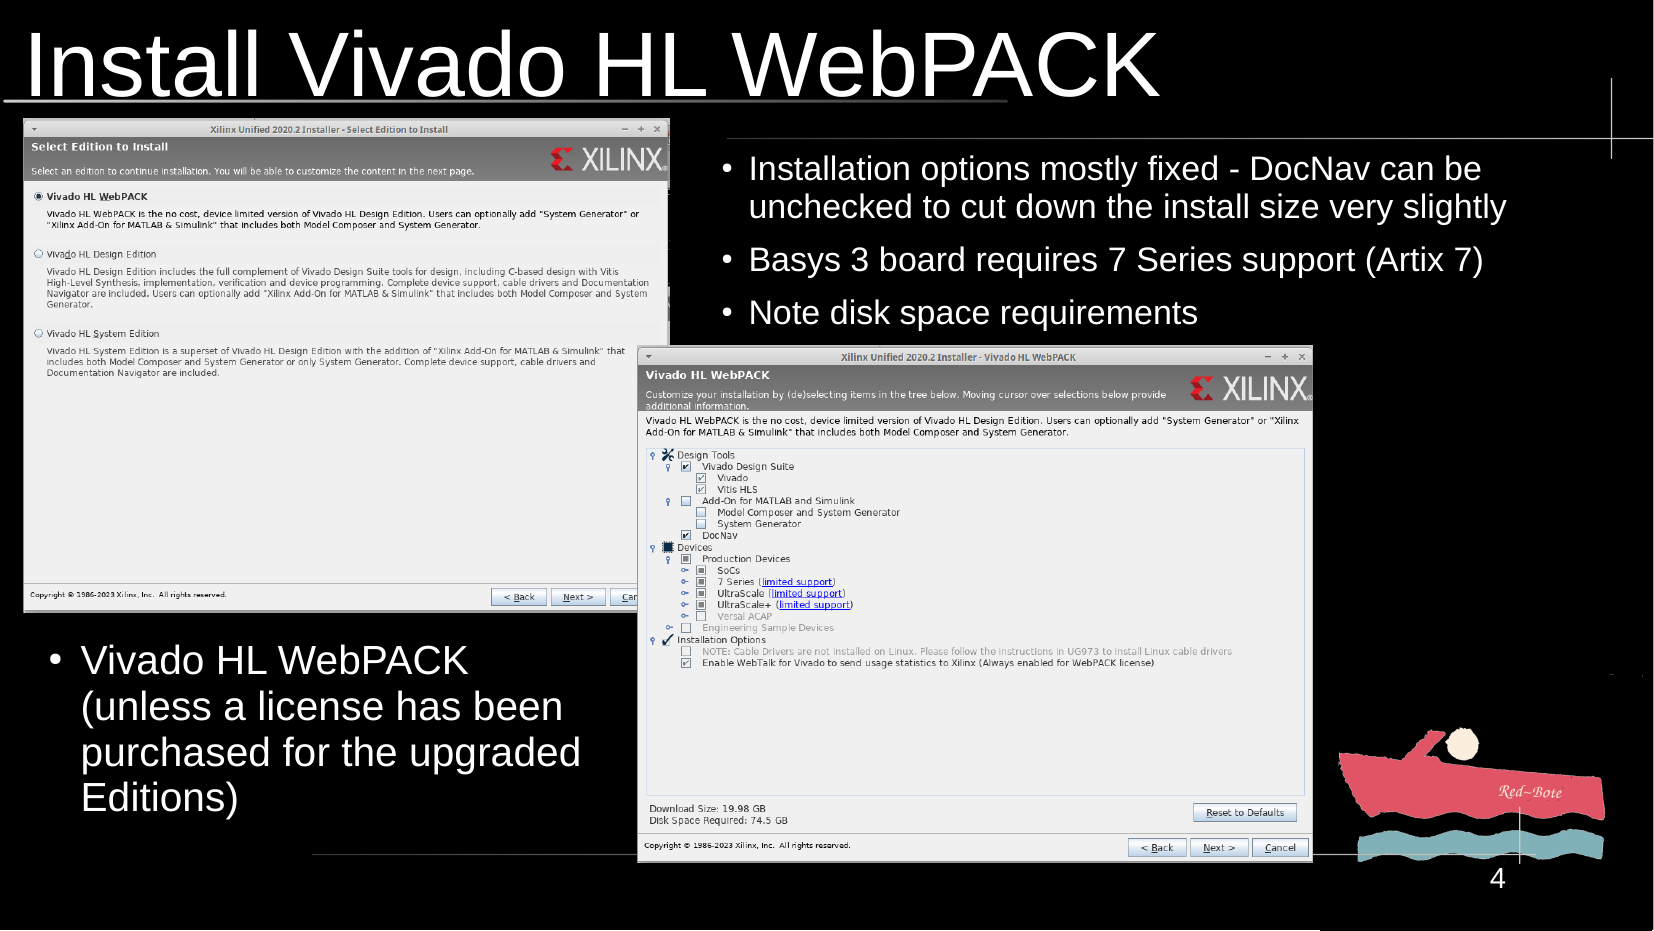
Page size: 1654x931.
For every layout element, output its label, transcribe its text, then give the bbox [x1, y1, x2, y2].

list Vivado HL WebPACK (unless a license has been purchased for the upgraded Editions) [37, 637, 601, 826]
title Install Vivado HL WebPACK [23, 11, 1589, 119]
picture [1320, 674, 1652, 931]
picture [23, 119, 1313, 863]
list Installation options mostly fixed - DocNav can be unchecked to cut down the install size very slightly Basys 3 board requires 7 Series support (Artix 7) Note disk space requirements [712, 150, 1538, 338]
